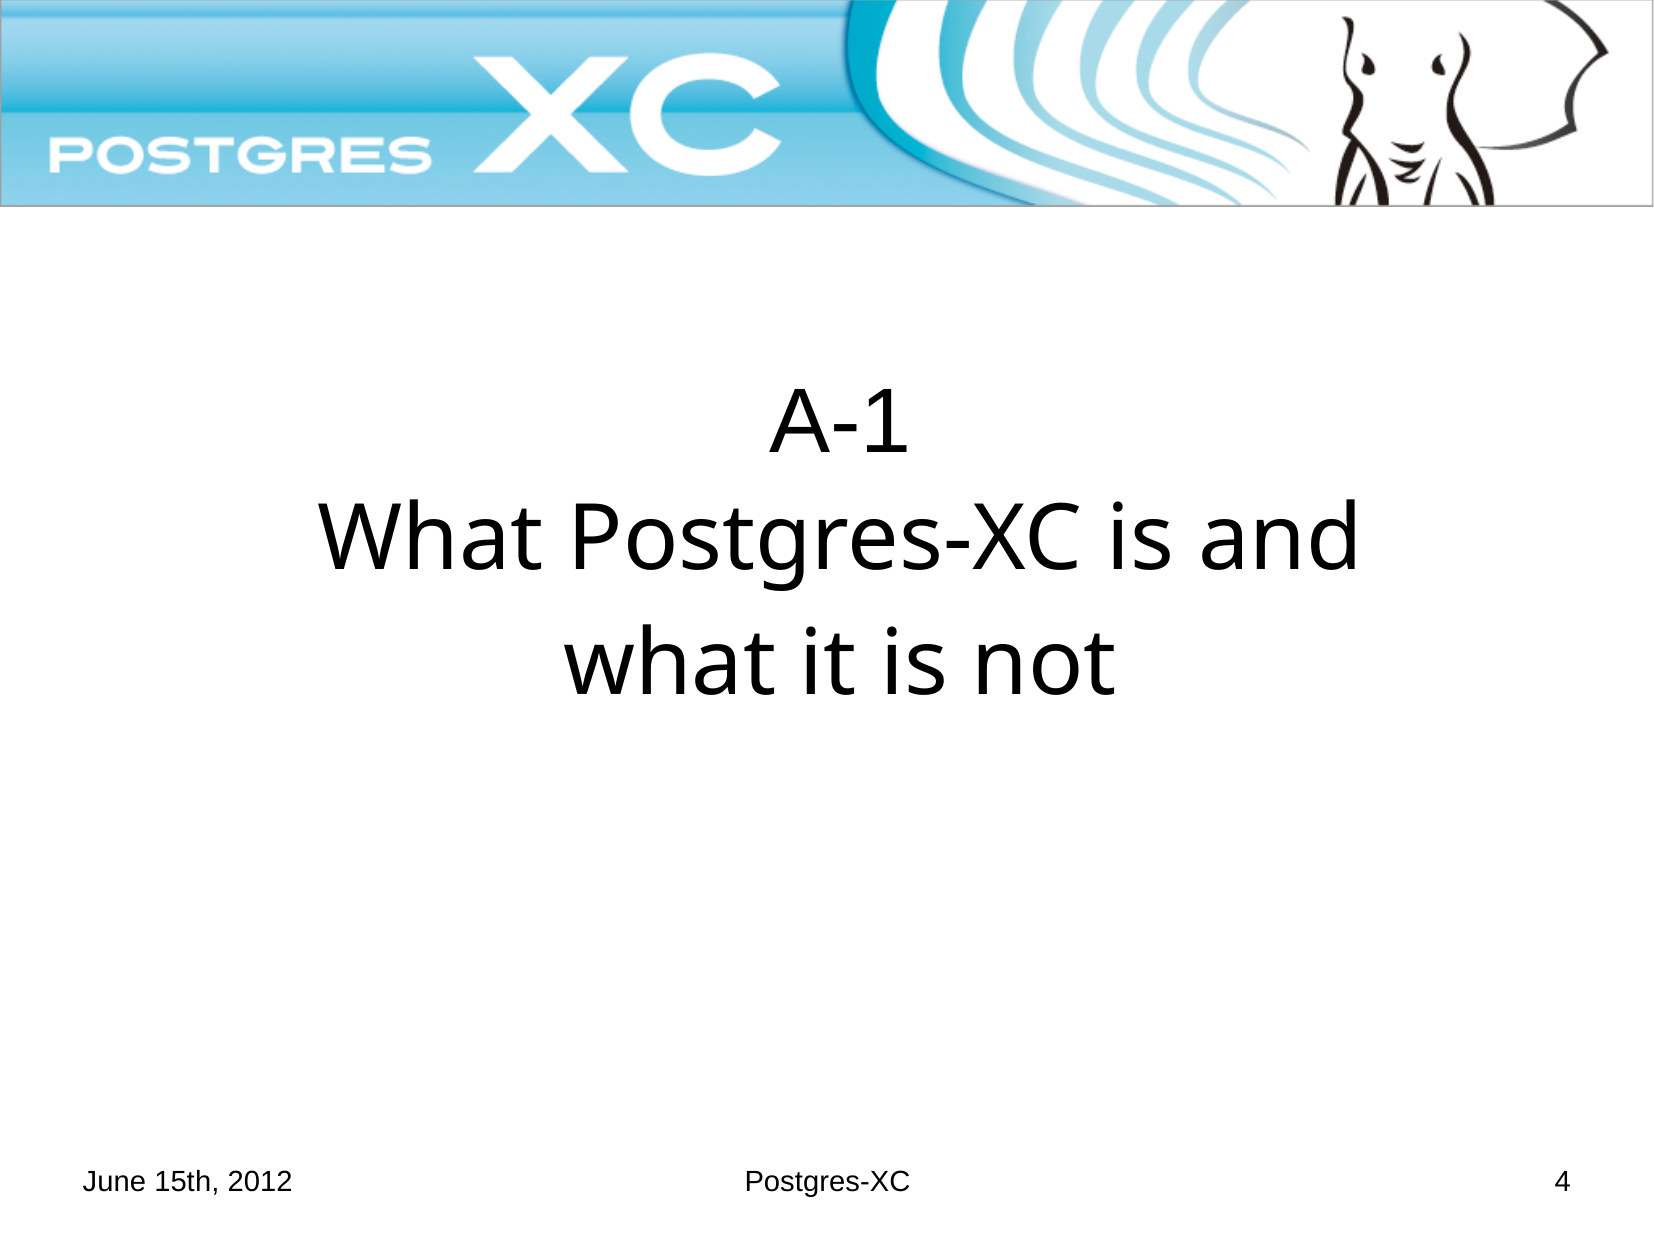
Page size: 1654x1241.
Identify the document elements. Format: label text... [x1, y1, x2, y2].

title A-1 What Postgres-XC is and what it is not [96, 371, 1585, 720]
picture [0, 0, 1654, 207]
